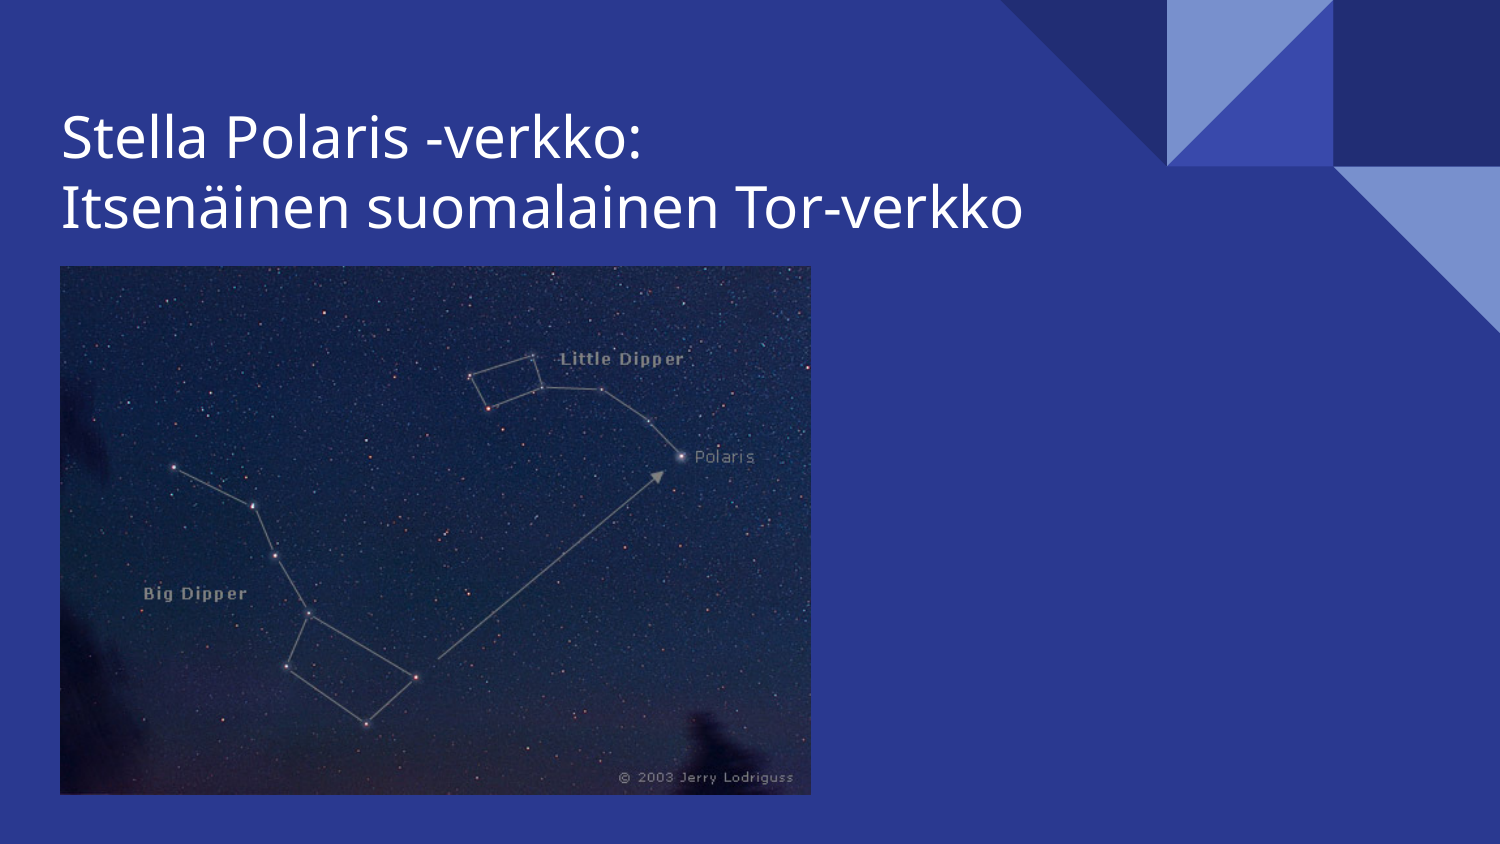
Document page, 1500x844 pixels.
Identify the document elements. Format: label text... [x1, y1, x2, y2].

picture [60, 266, 811, 796]
title Stella Polaris -verkko: Itsenäinen suomalainen Tor-verkko [46, 117, 1396, 256]
